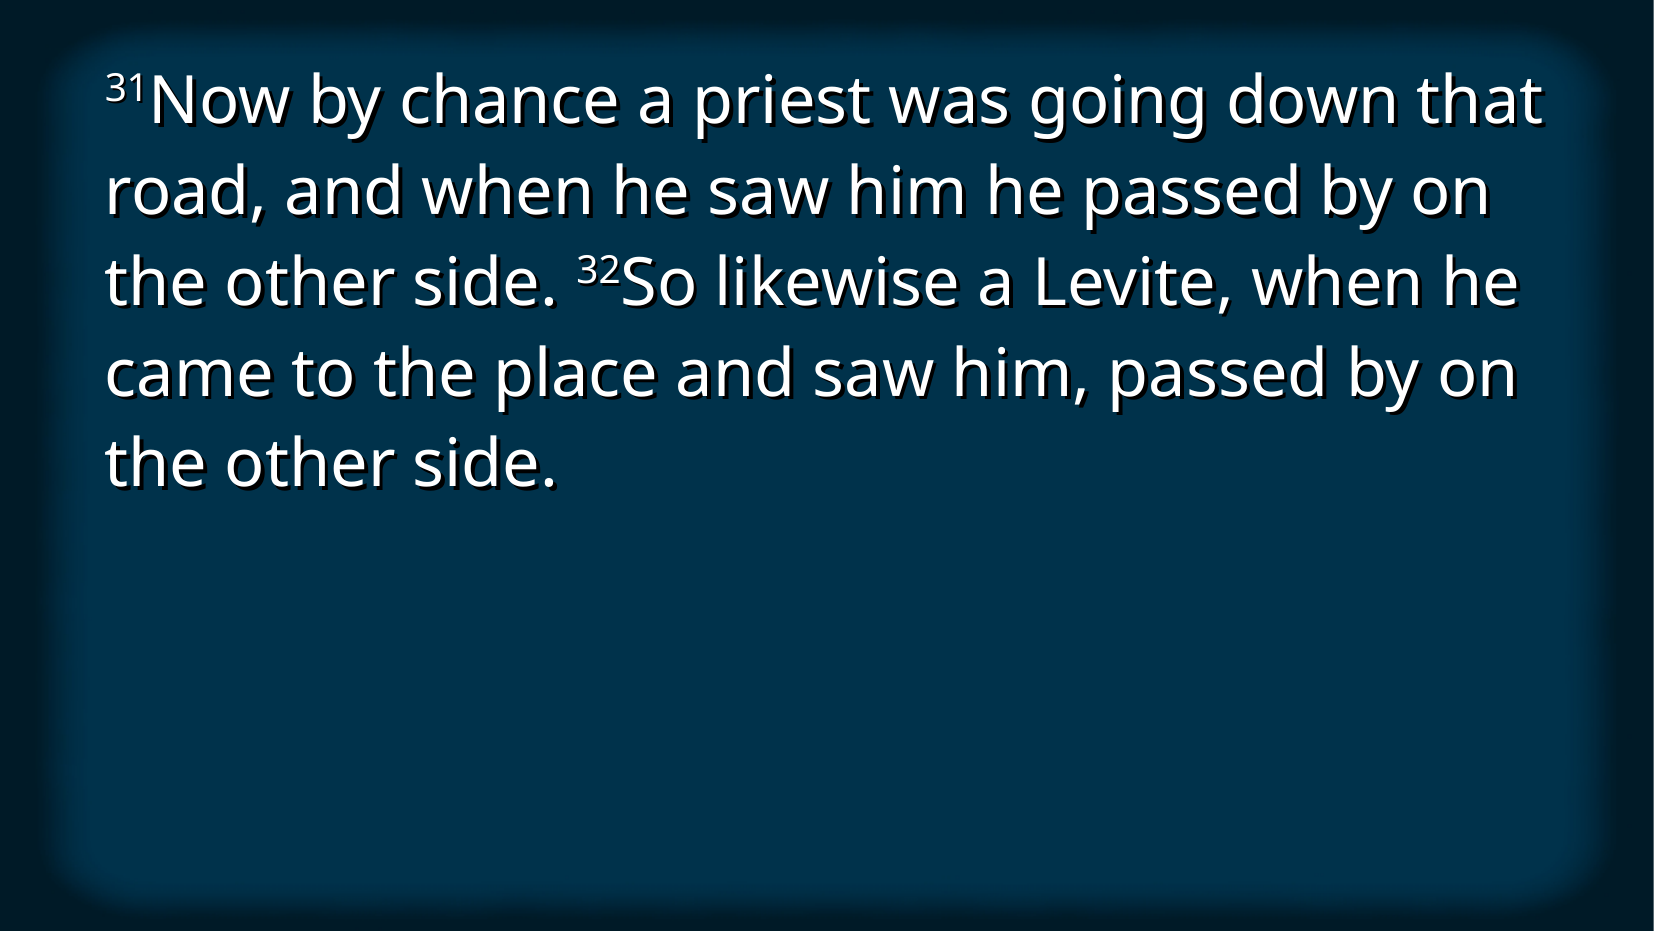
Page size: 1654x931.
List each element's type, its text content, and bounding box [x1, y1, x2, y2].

picture [0, 0, 1654, 931]
text_box 31Now by chance a priest was going down that road, and when he saw him he passed by on the other side. 32So likewise a Levite, when he came to the place and saw him, passed by on the other side. [90, 45, 1576, 541]
